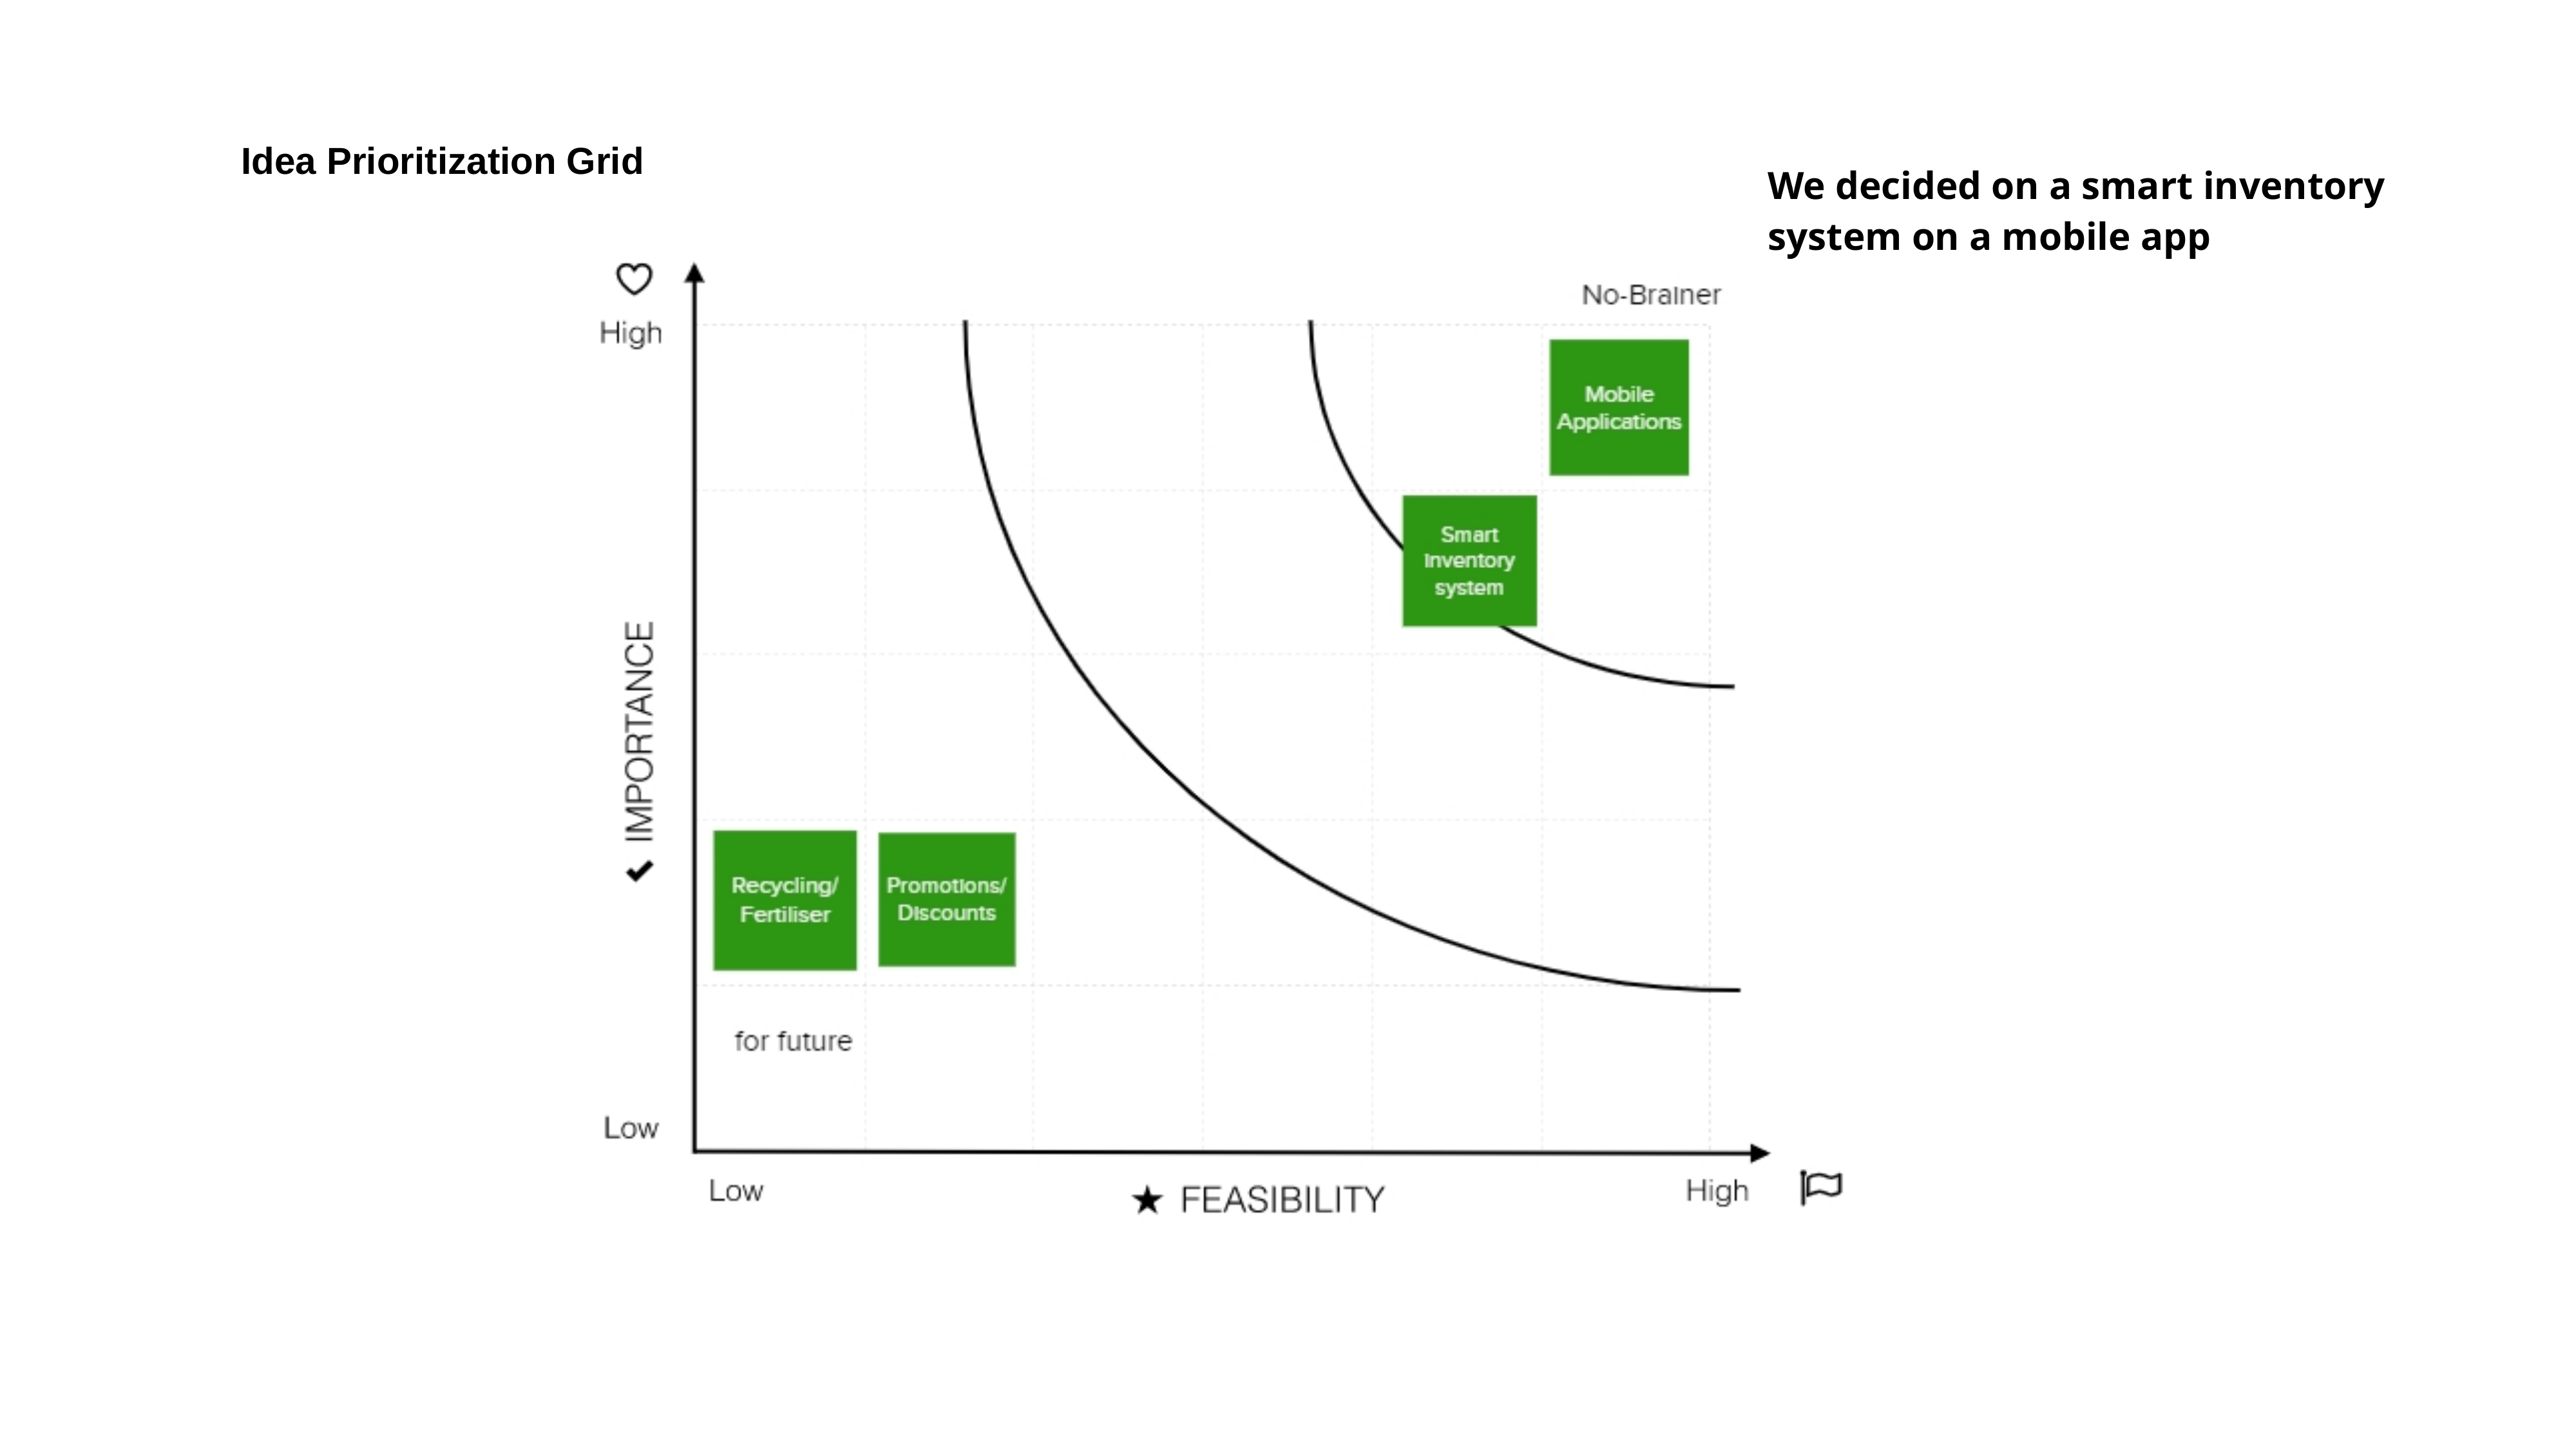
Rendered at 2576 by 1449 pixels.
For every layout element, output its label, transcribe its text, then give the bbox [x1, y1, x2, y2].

text_box We decided on a smart inventory system on a mobile app [1759, 155, 2416, 259]
picture [580, 260, 1875, 1237]
text_box Idea Prioritization Grid [232, 135, 654, 188]
